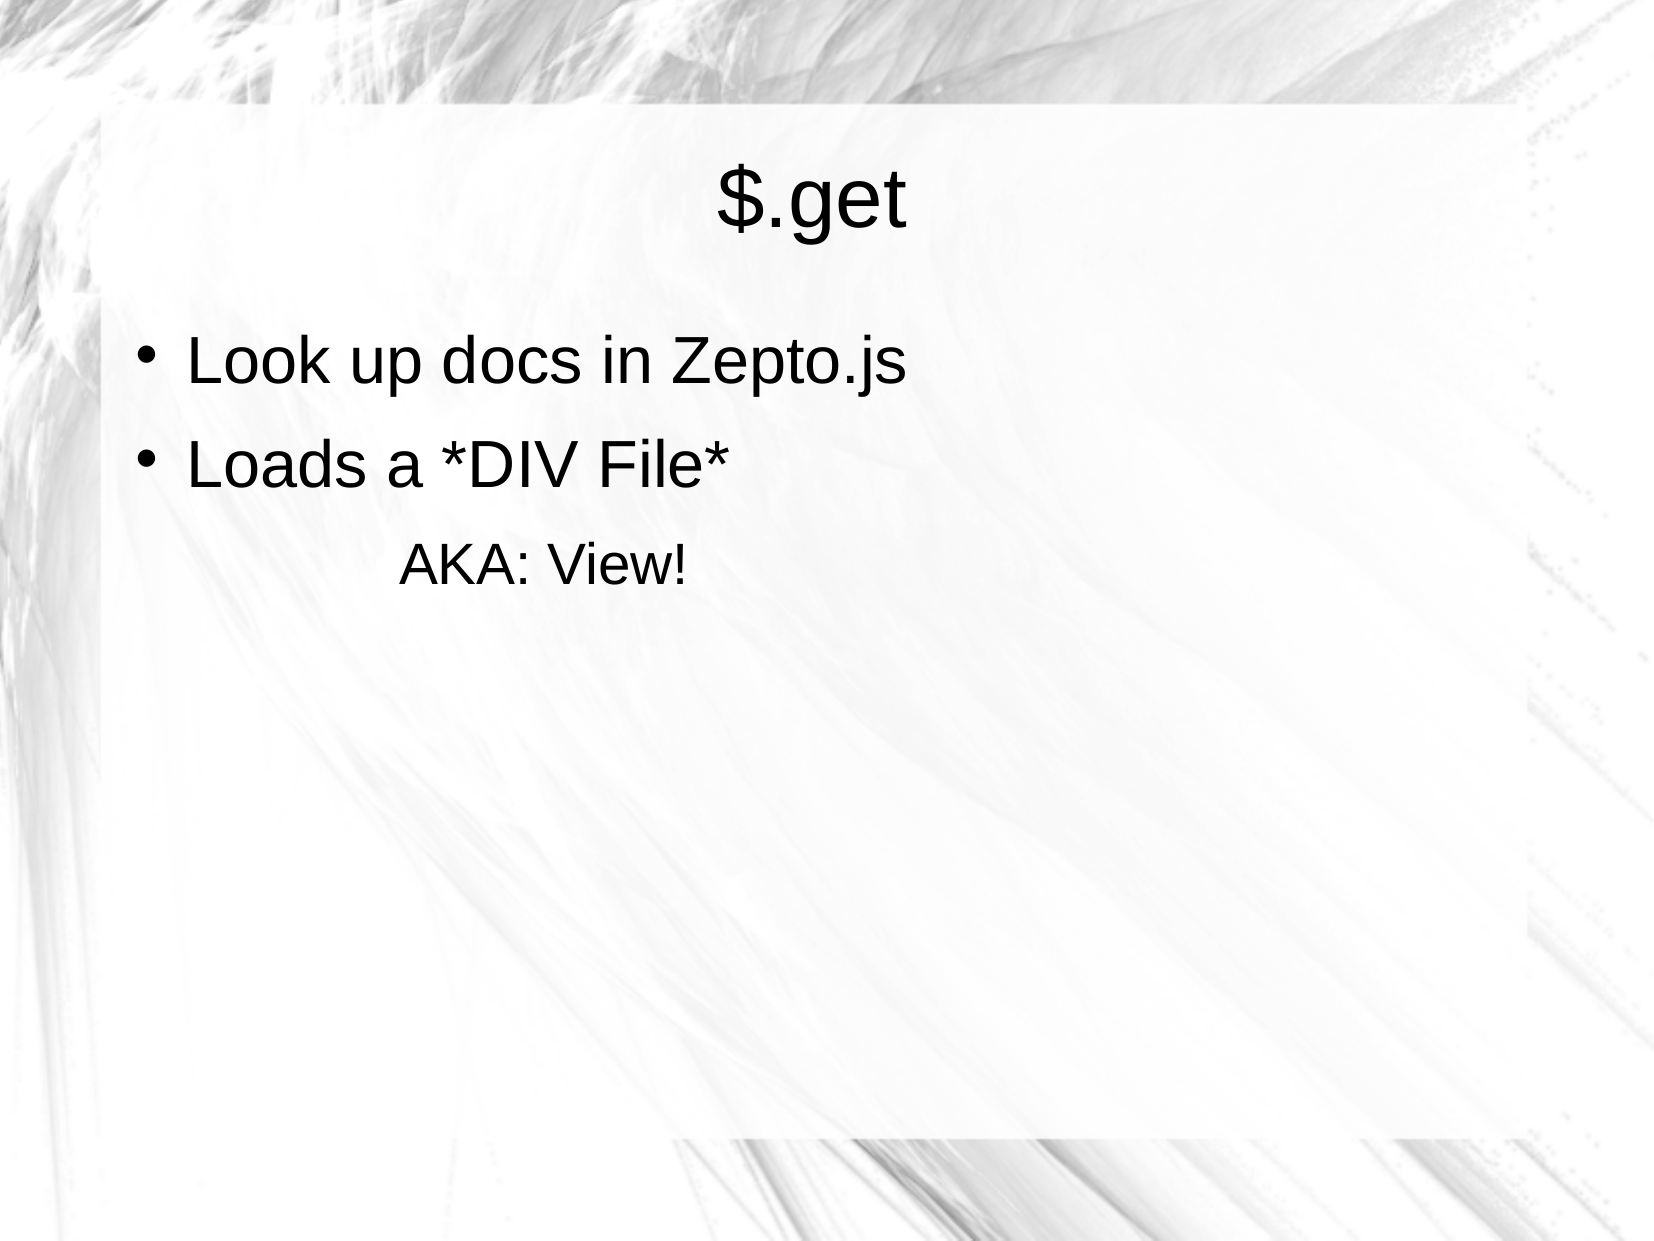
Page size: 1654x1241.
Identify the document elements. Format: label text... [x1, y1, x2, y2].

list Look up docs in Zepto.js Loads a *DIV File* AKA: View! [118, 319, 1571, 946]
title $.get [118, 112, 1506, 281]
picture [0, 0, 1654, 1241]
